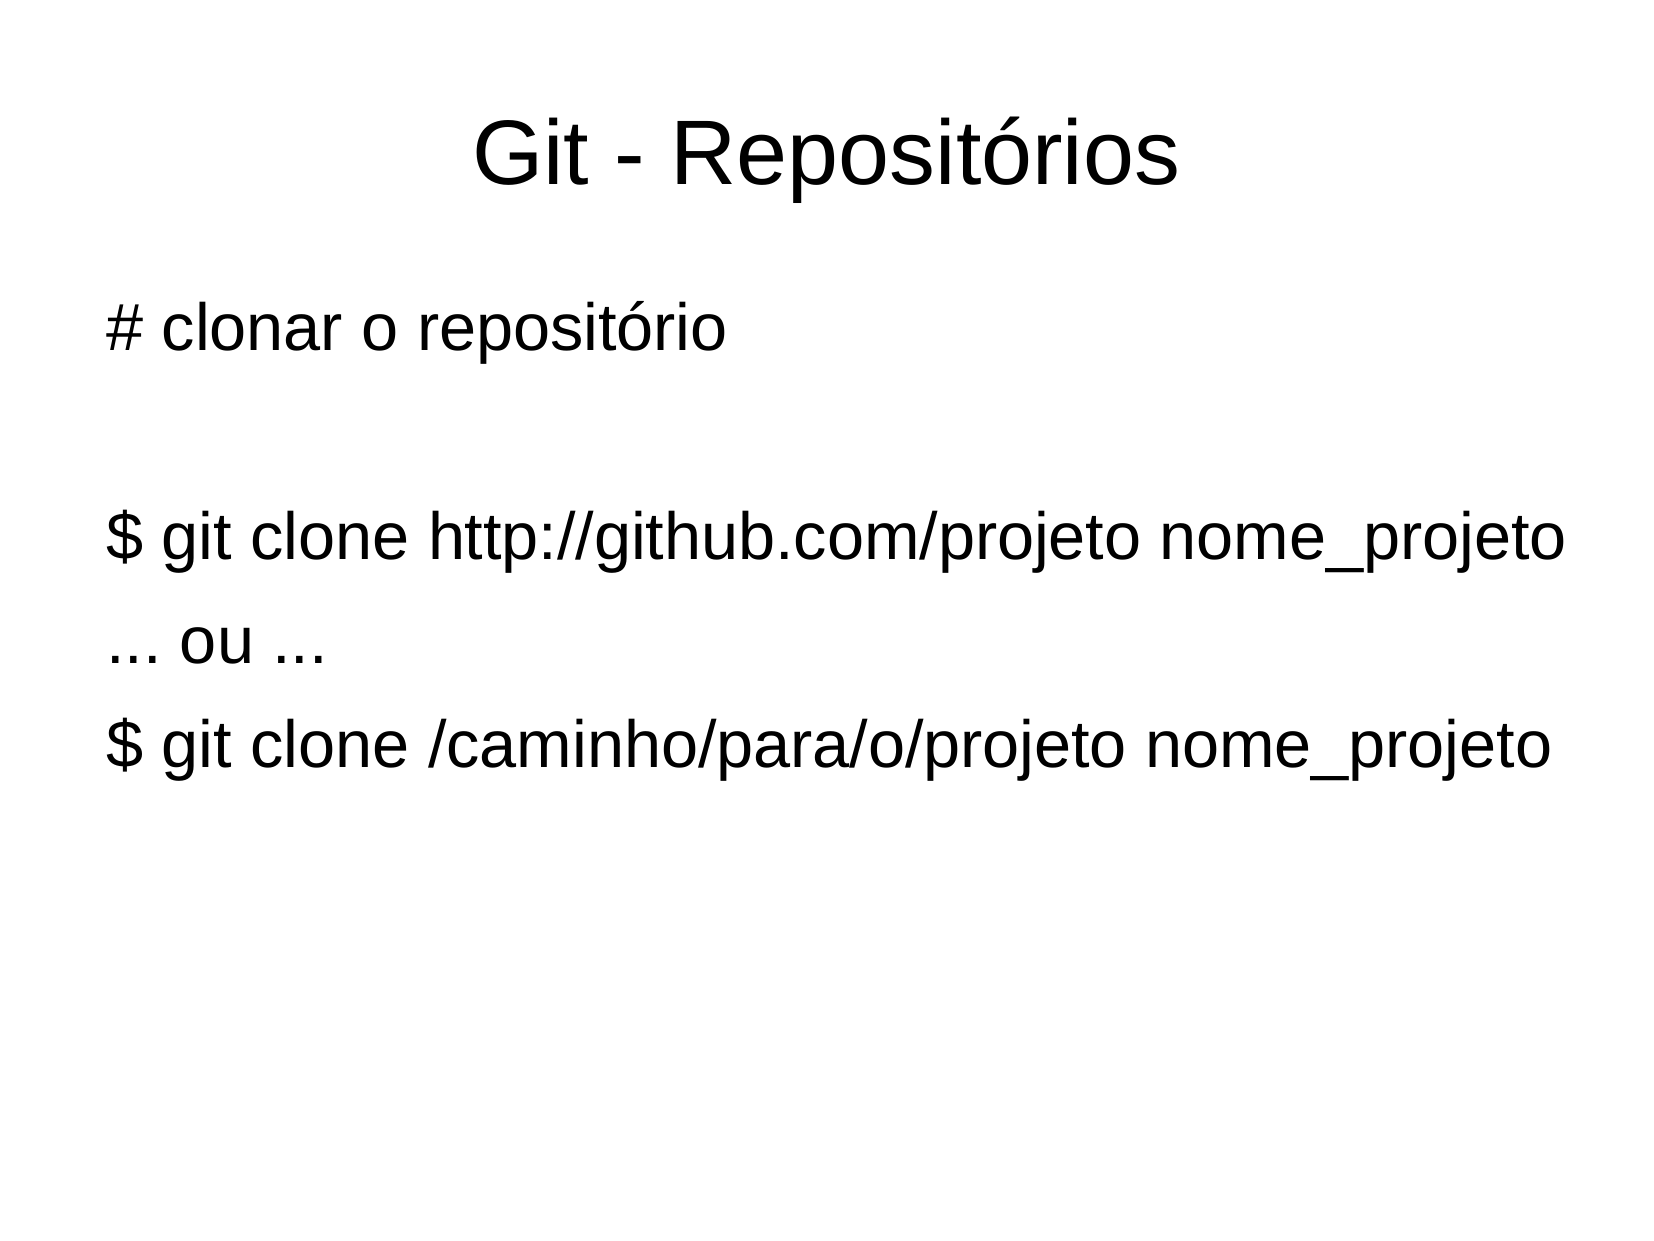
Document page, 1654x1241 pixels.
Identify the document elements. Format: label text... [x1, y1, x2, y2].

list # clonar o repositório $ git clone http://github.com/projeto nome_projeto ... ou ... $ git clone /caminho/para/o/projeto nome_projeto [106, 290, 1572, 1158]
title Git - Repositórios [82, 49, 1571, 257]
